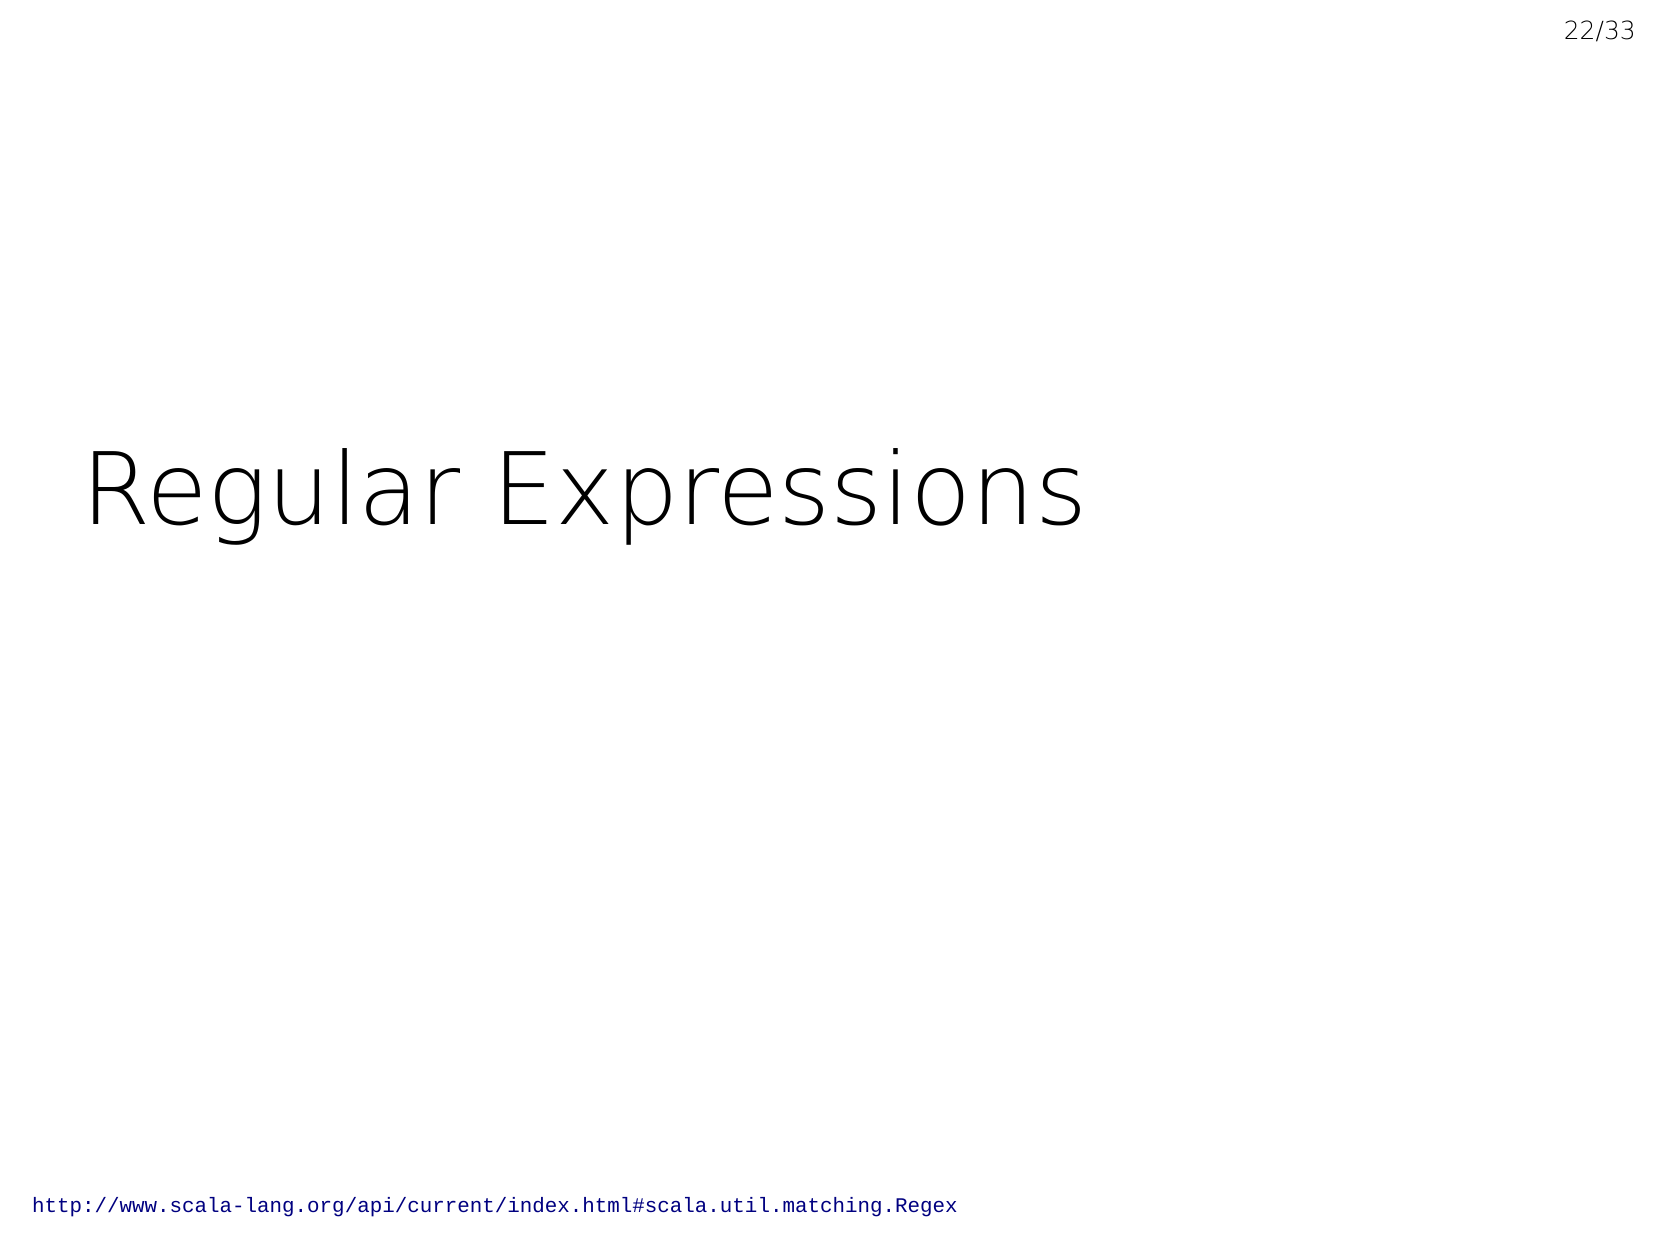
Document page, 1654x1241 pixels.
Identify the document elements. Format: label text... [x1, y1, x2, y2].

text_box http://www.scala-lang.org/api/current/index.html#scala.util.matching.Regex [17, 1188, 1428, 1227]
text_box Regular Expressions [66, 423, 1588, 556]
